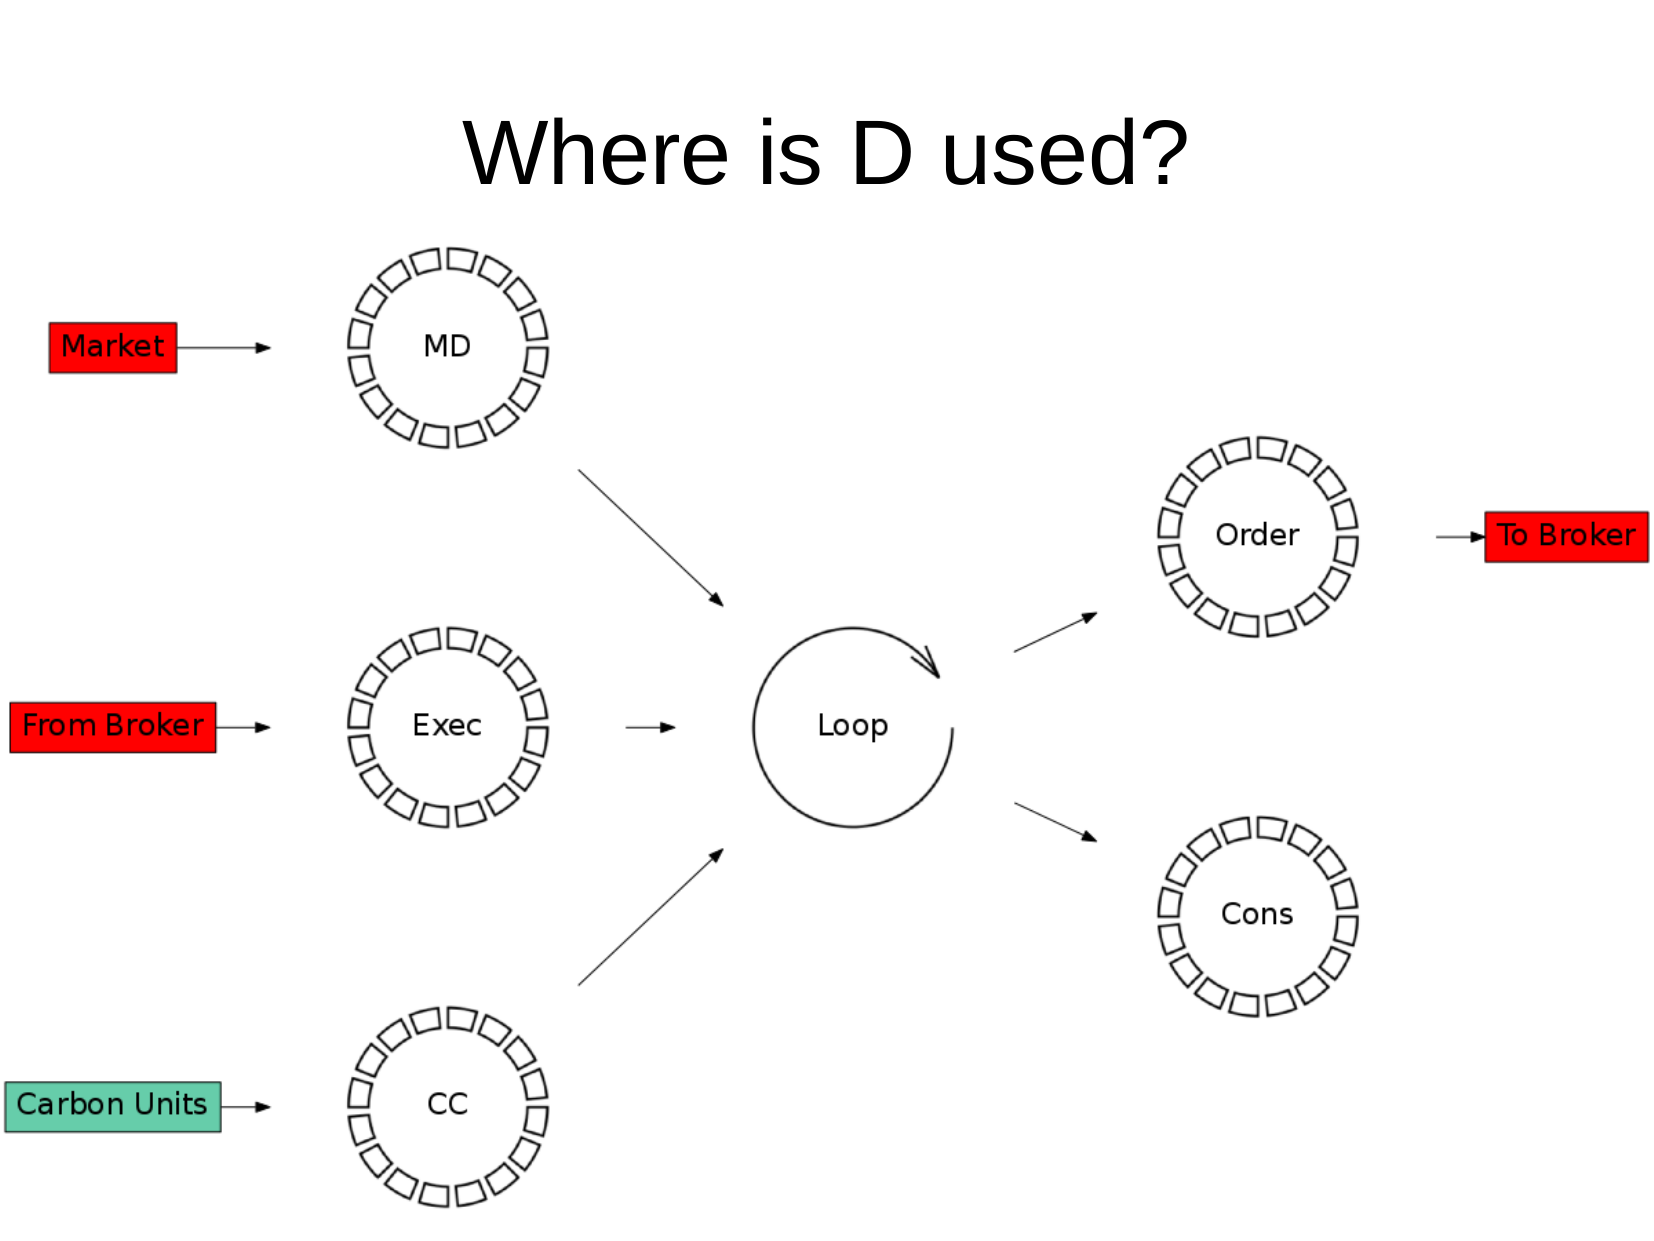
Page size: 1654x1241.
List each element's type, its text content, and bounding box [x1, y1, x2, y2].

picture [0, 165, 1654, 1241]
title Where is D used? [82, 49, 1571, 257]
